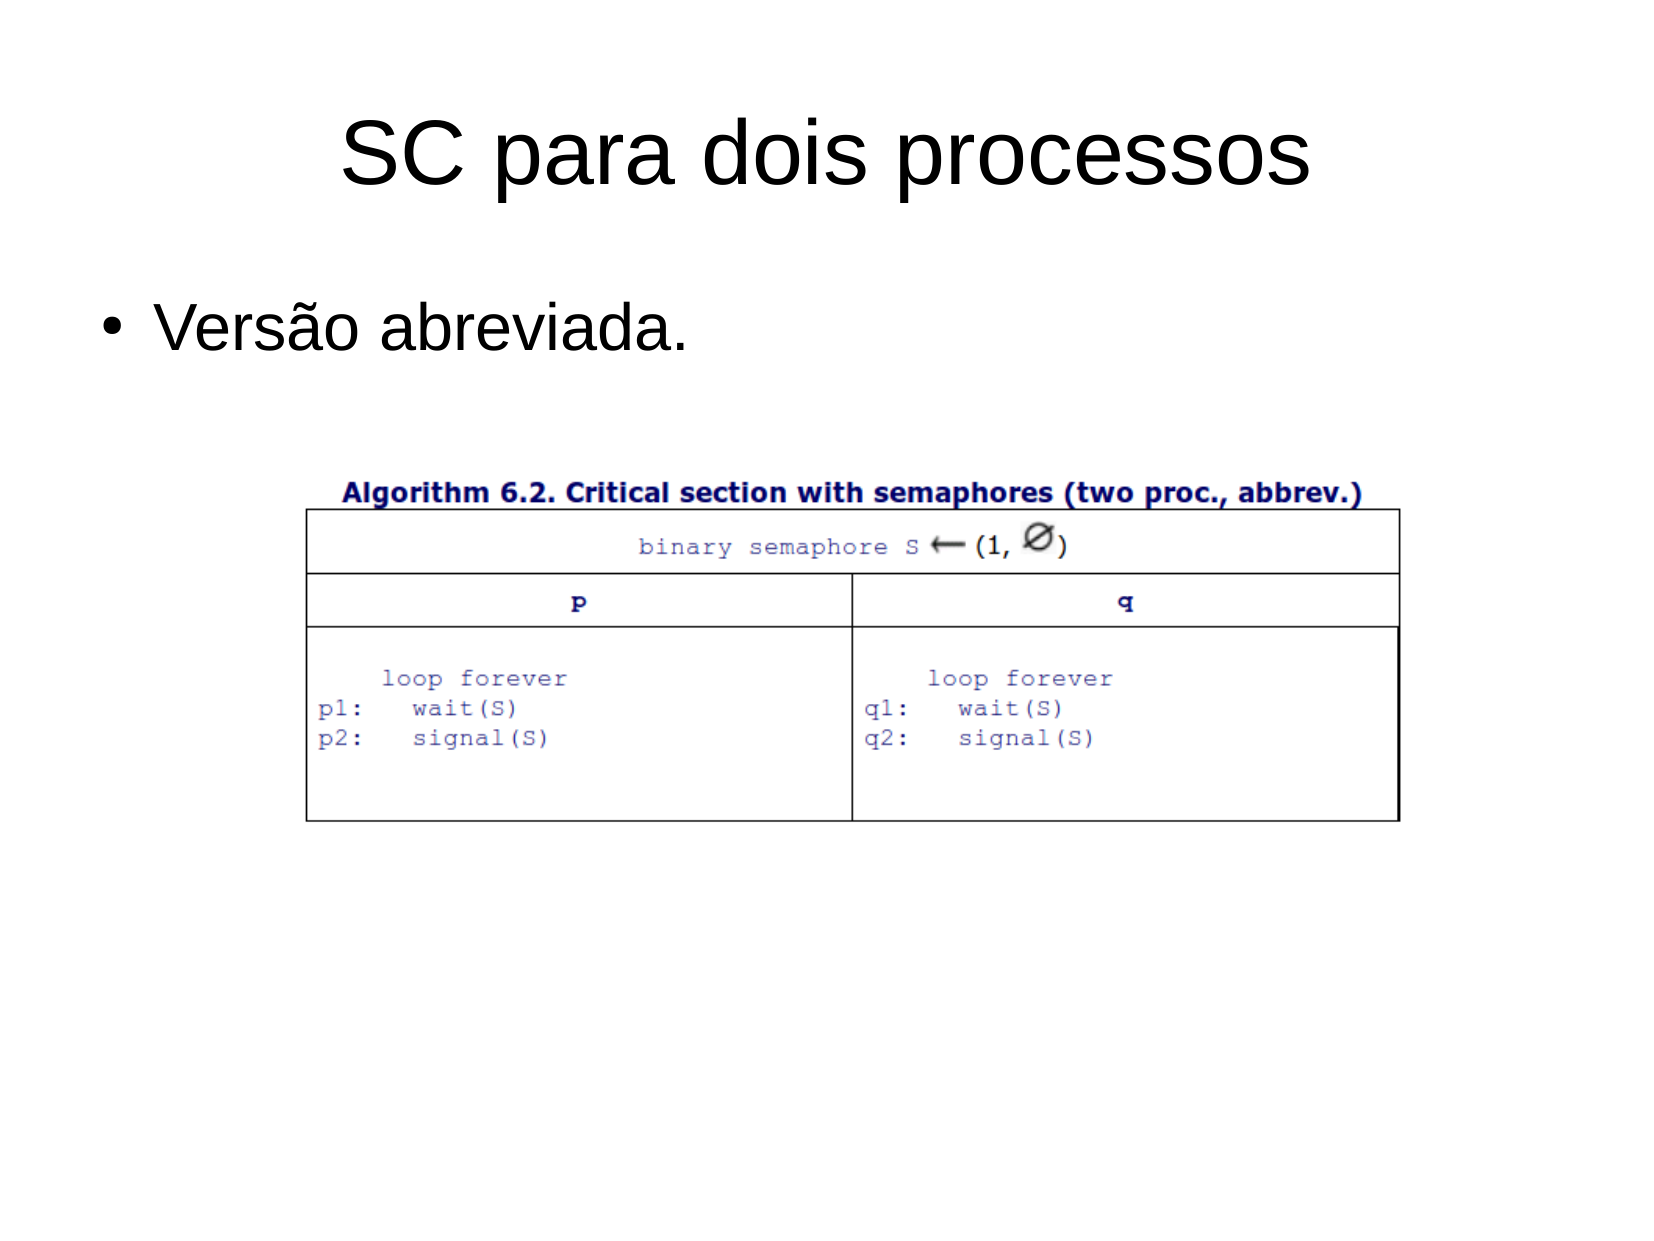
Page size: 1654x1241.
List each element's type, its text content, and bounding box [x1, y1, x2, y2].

picture [281, 465, 1421, 833]
title SC para dois processos [82, 49, 1571, 257]
list Versão abreviada. [82, 290, 1538, 1010]
